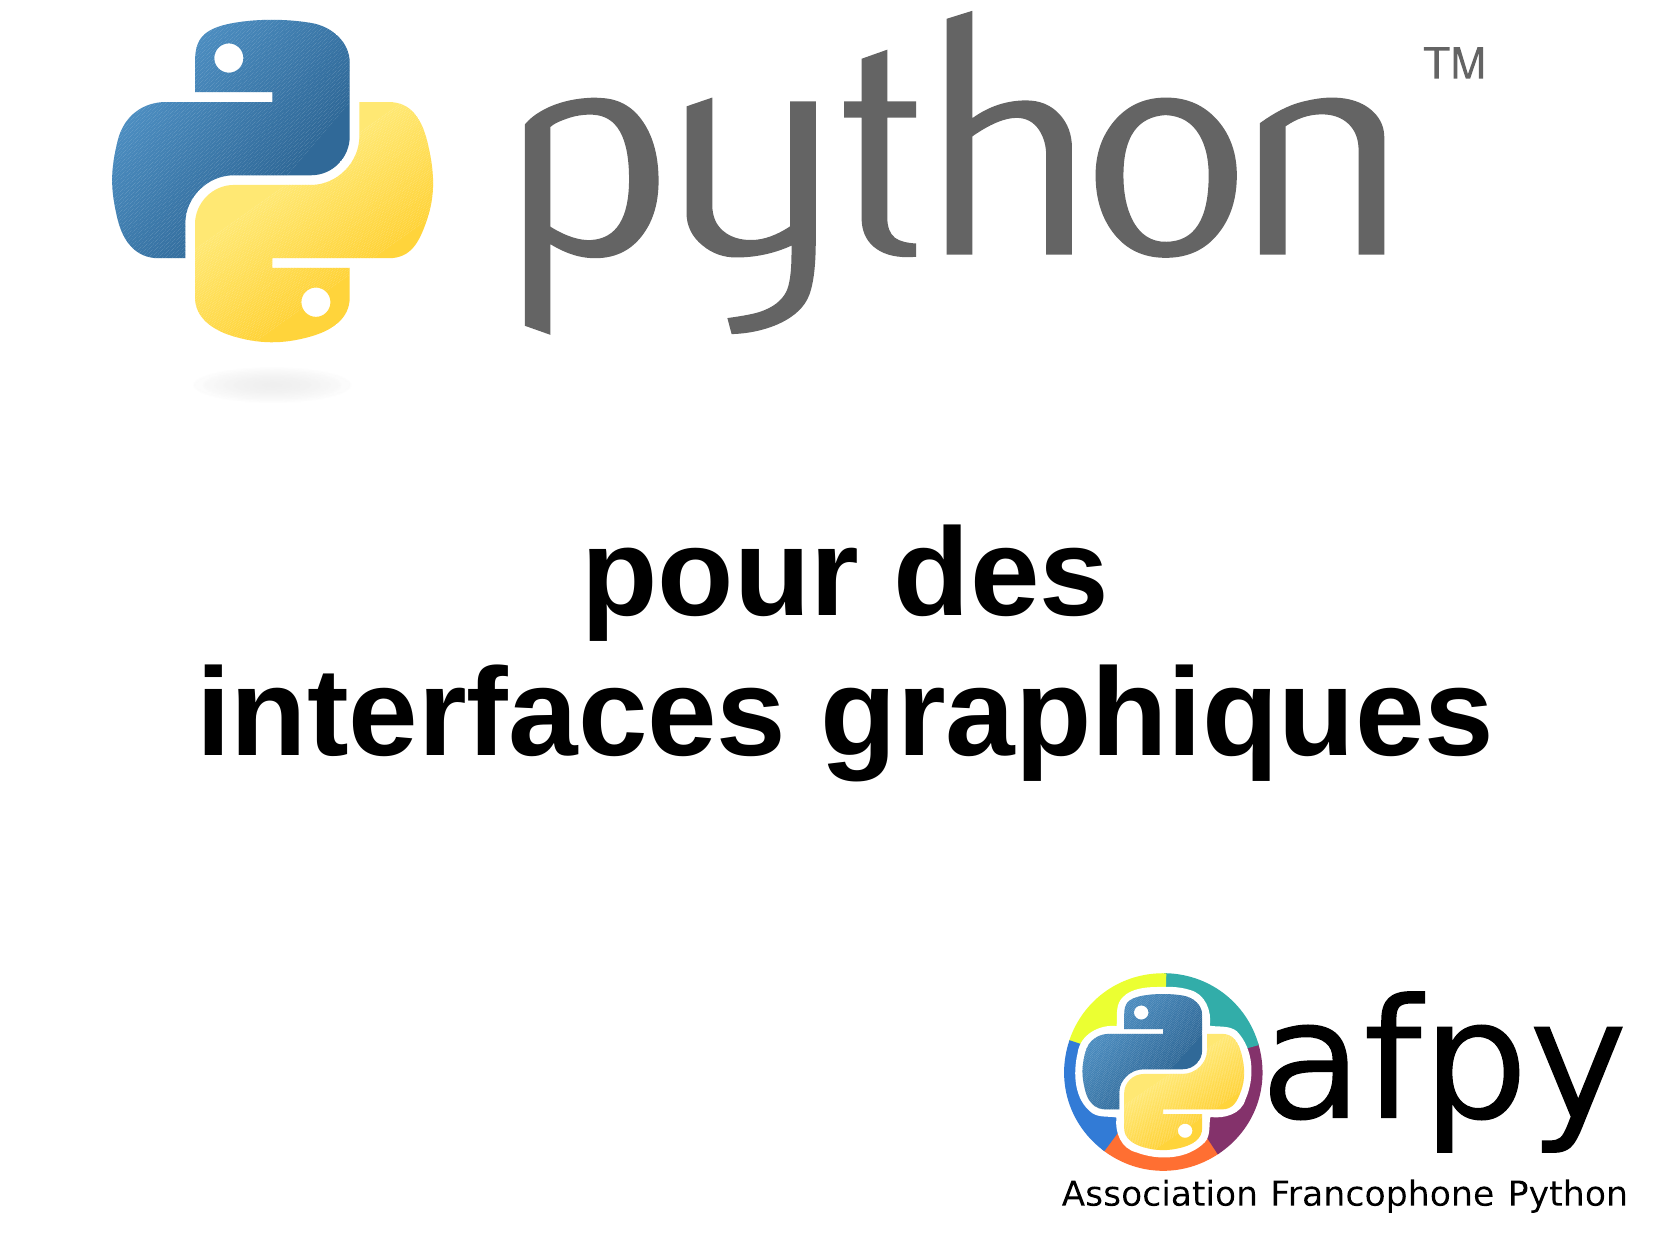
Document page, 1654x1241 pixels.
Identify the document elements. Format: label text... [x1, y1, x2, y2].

list pour des interfaces graphiques [82, 501, 1538, 1222]
